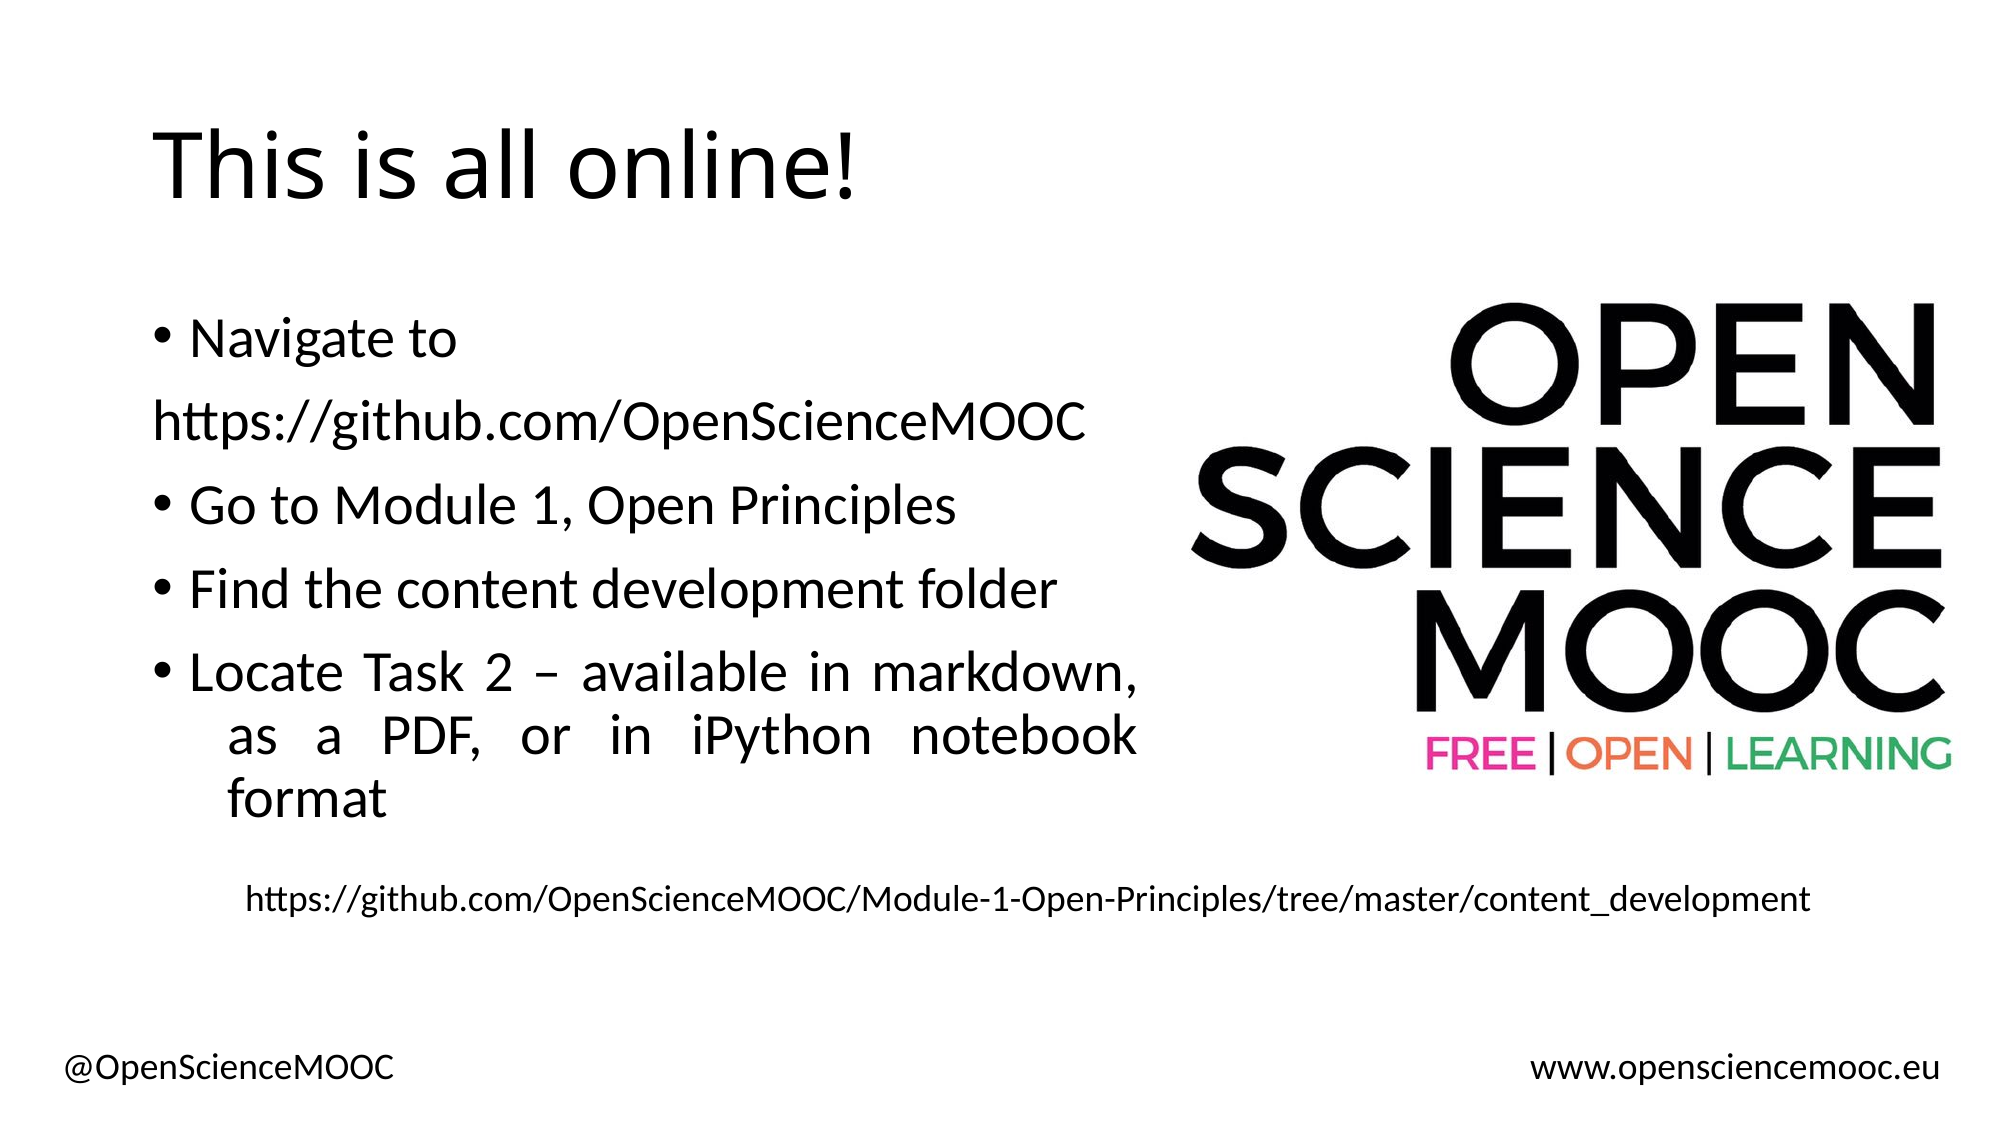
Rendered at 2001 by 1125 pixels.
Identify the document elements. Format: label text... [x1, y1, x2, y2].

text_box https://github.com/OpenScienceMOOC/Module-1-Open-Principles/tree/master/content_development [230, 866, 2000, 927]
title This is all online! [137, 59, 1863, 278]
text_box www.opensciencemooc.eu [1515, 1035, 1956, 1095]
text_box @OpenScienceMOOC [47, 1035, 410, 1095]
picture [1189, 299, 1961, 781]
list Navigate to https://github.com/OpenScienceMOOC Go to Module 1, Open Principles Find the content development folder Locate Task 2 – available in markdown, as a PDF, or in iPython notebook format [137, 299, 1155, 1066]
